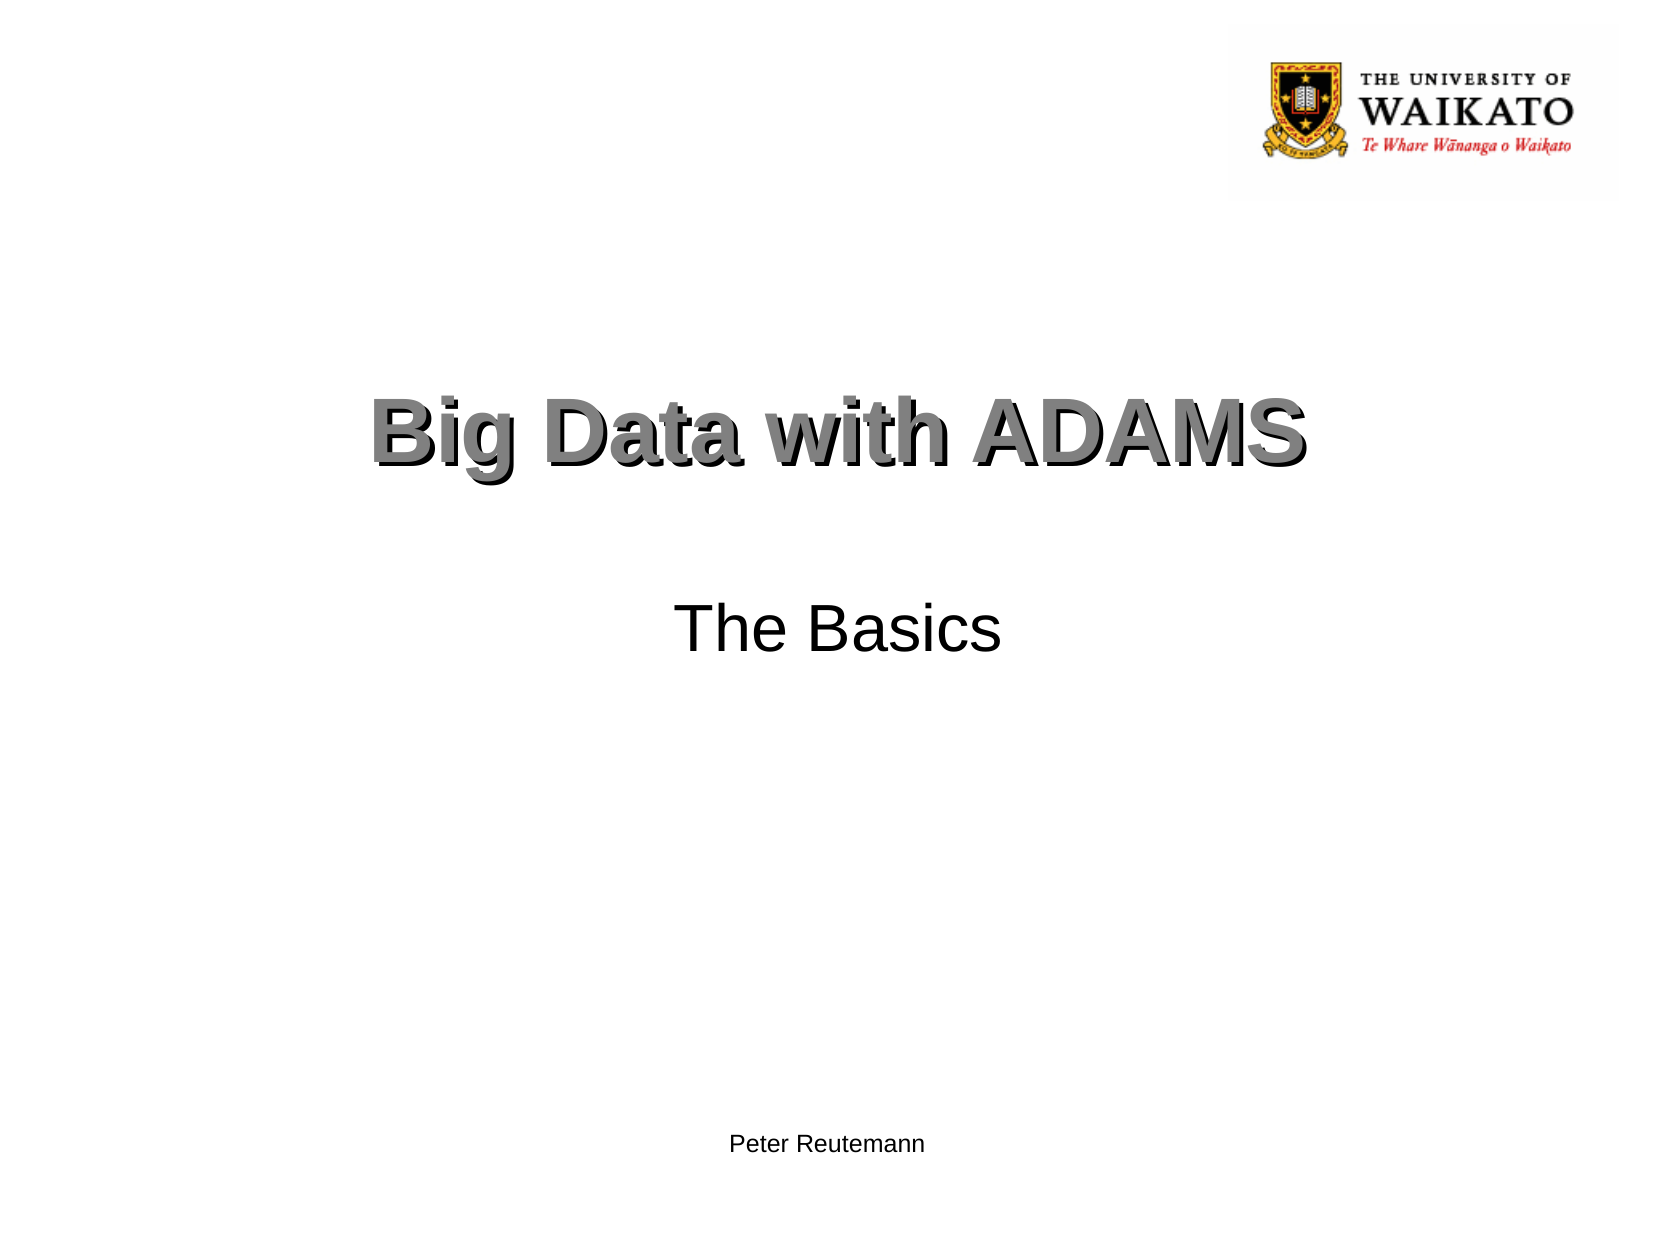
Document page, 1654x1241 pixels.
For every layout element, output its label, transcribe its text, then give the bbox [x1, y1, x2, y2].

title Big Data with ADAMS [94, 326, 1583, 535]
picture [1228, 24, 1619, 201]
subtitle The Basics [94, 590, 1583, 739]
